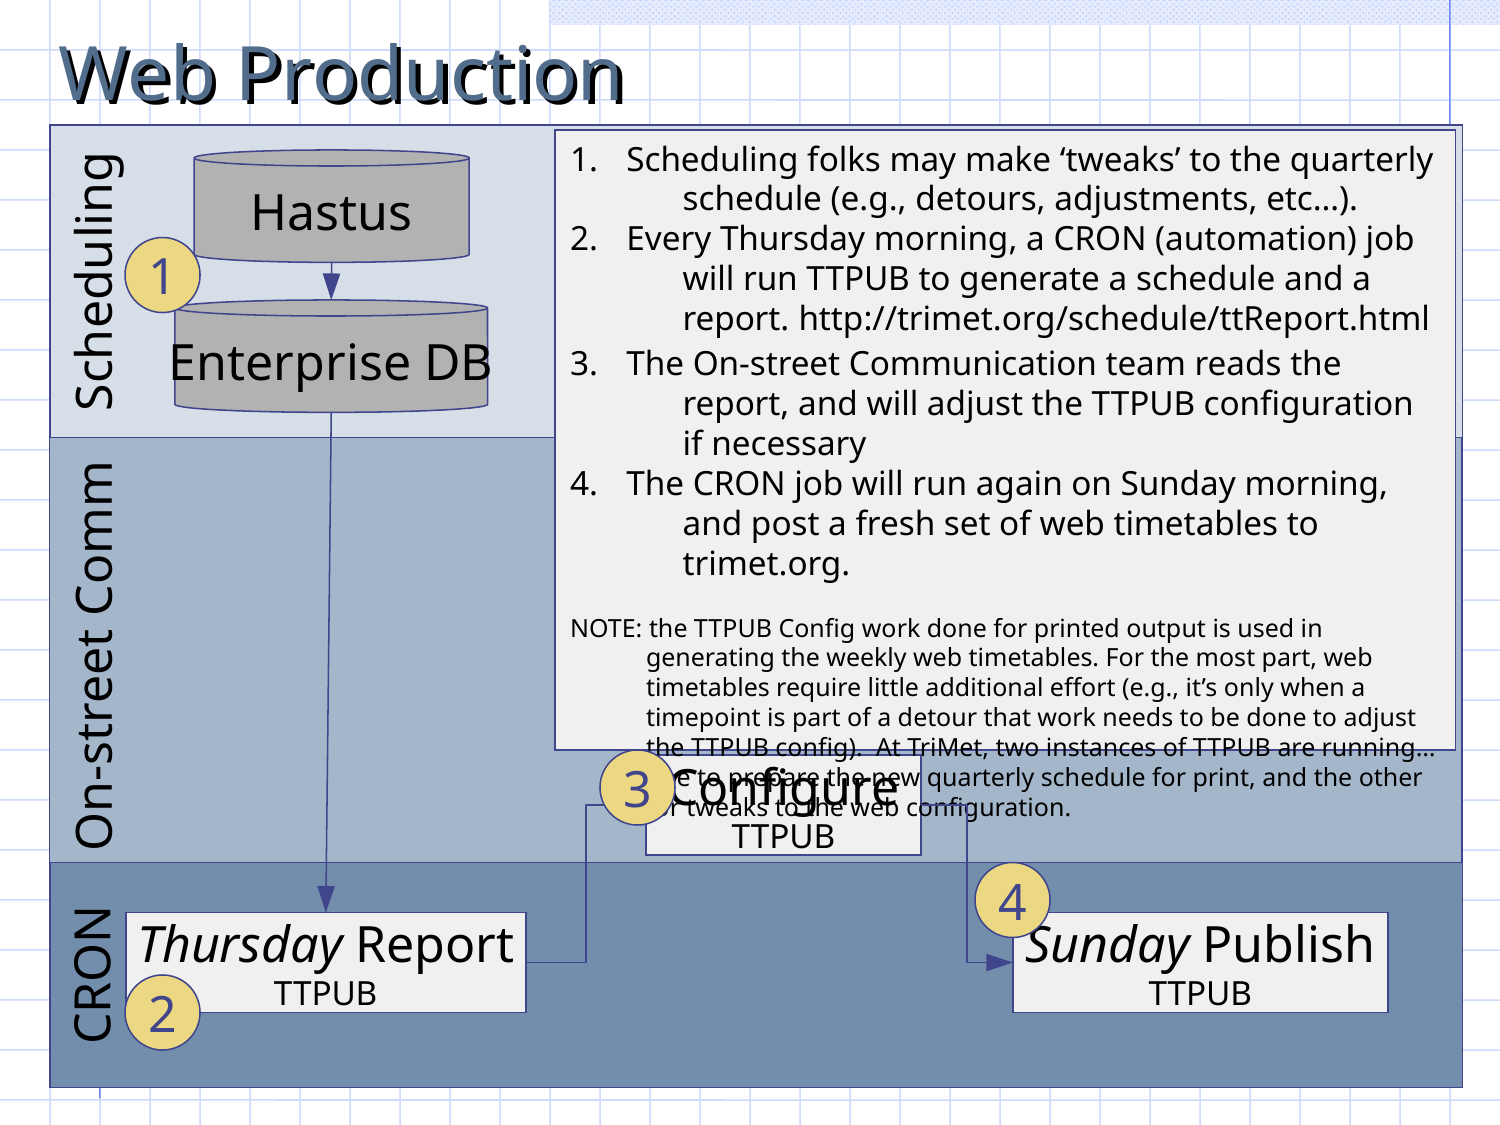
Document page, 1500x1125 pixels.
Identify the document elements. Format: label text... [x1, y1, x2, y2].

text_box [724, 750, 738, 755]
text_box [896, 750, 913, 755]
picture [1451, 0, 1500, 25]
text_box [921, 806, 928, 814]
text_box Scheduling folks may make ‘tweaks’ to the quarterly schedule (e.g., detours, adjustments, etc…). Every Thursday morning, a CRON (automation) job will run TTPUB to generate a schedule and a report. http://trimet.org/schedule/ttReport.html The On-street Communication team reads the report, and will adjust the TTPUB configuration if necessary The CRON job will run again on Sunday morning, and post a fresh set of web timetables to trimet.org. NOTE: the TTPUB Config work done for printed output is used in generating the weekly web timetables. For the most part, web timetables require little additional effort (e.g., it’s only when a timepoint is part of a detour that work needs to be done to adjust the TTPUB config). At TriMet, two instances of TTPUB are running…one to prepare the new quarterly schedule for print, and the other for tweaks to the web configuration. [555, 130, 1455, 750]
text_box 1 [125, 237, 201, 313]
text_box Enterprise DB [174, 299, 488, 413]
text_box On-street Comm [54, 462, 130, 850]
text_box [188, 256, 330, 304]
text_box 2 [125, 975, 201, 1051]
text_box Thursday Report TTPUB [126, 912, 526, 1013]
text_box Hastus [194, 149, 470, 263]
text_box [128, 125, 1463, 1087]
text_box 4 [975, 862, 1051, 938]
picture [549, 0, 1449, 25]
text_box [765, 750, 778, 755]
text_box [49, 125, 330, 1087]
text_box [968, 804, 974, 814]
text_box CRON [53, 862, 128, 1088]
text_box 3 [600, 750, 676, 826]
text_box [674, 750, 697, 755]
text_box [854, 750, 877, 755]
text_box [779, 750, 790, 755]
text_box [713, 750, 721, 755]
title Web Production [43, 17, 1319, 131]
text_box [699, 750, 711, 755]
text_box Configure TTPUB [646, 755, 921, 855]
text_box Sunday Publish TTPUB [1013, 912, 1388, 1013]
text_box Scheduling [54, 125, 130, 437]
text_box [878, 750, 888, 755]
